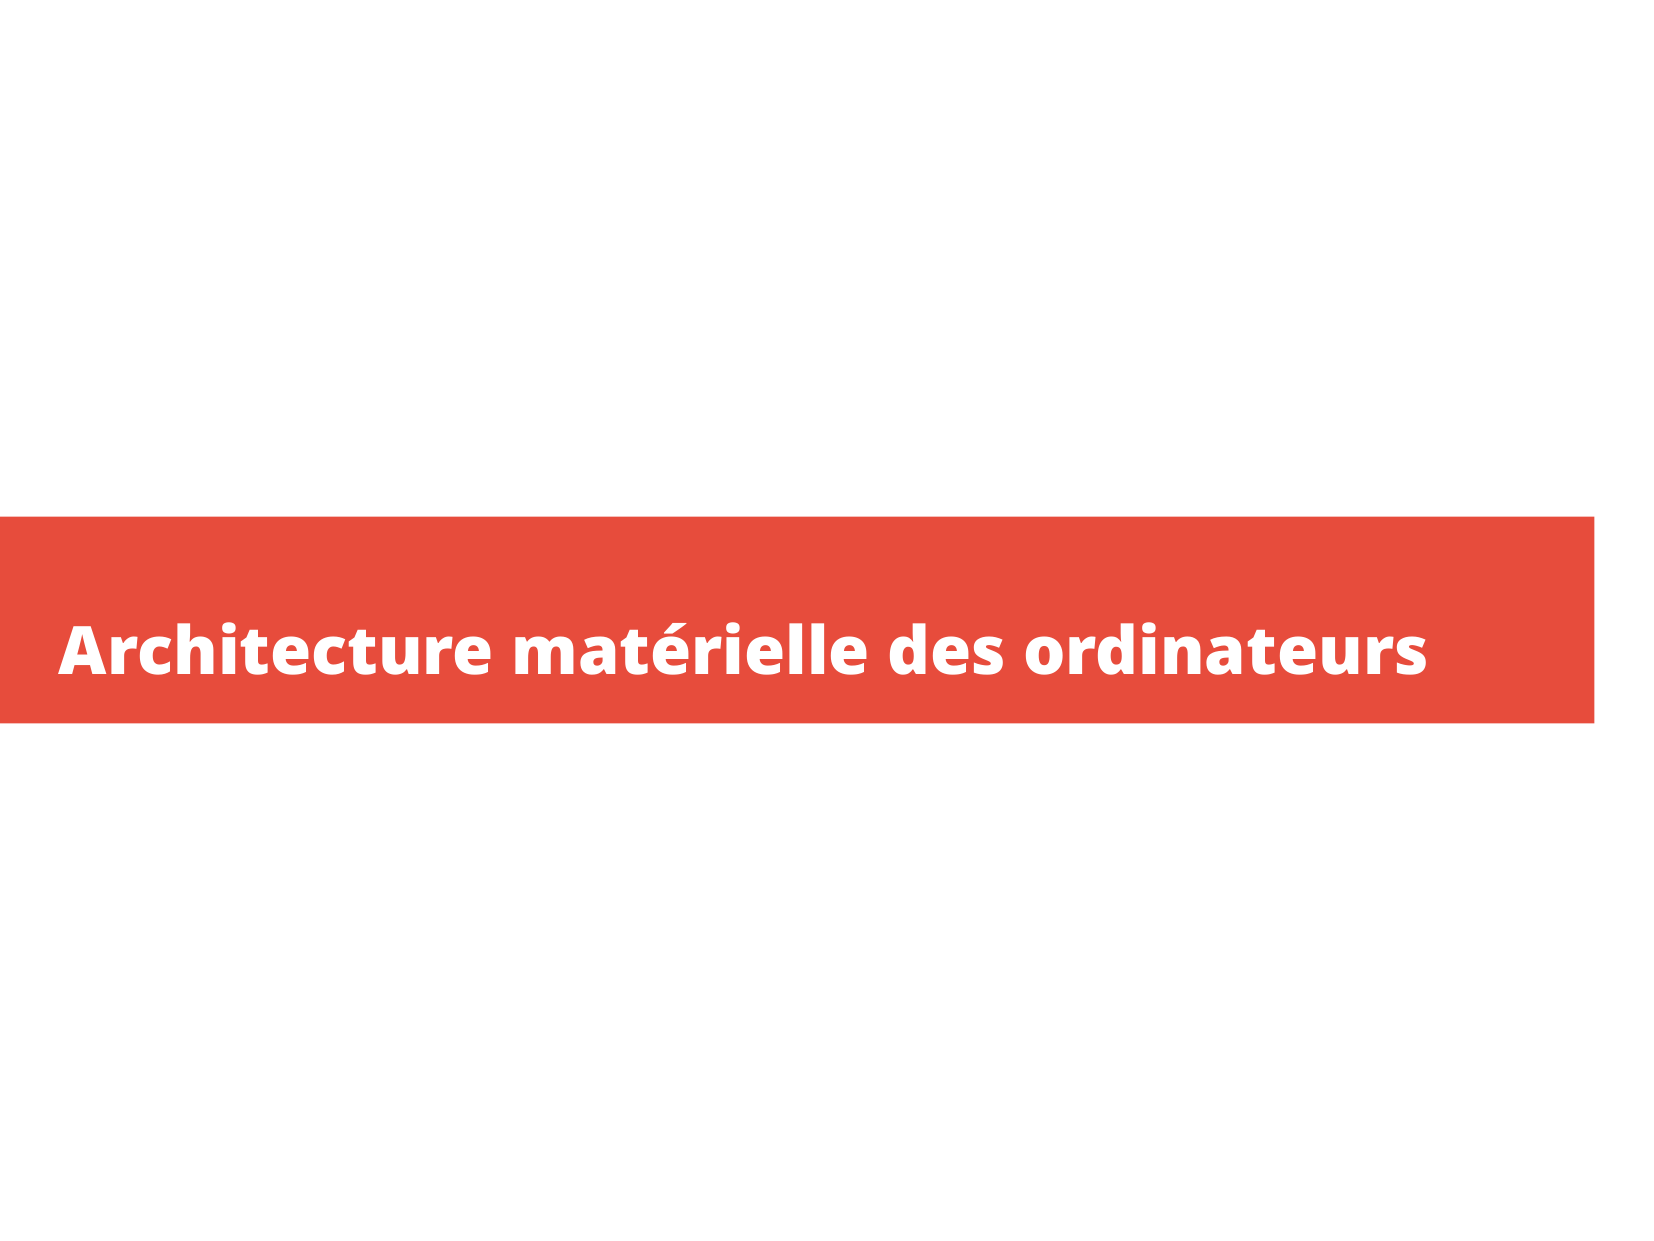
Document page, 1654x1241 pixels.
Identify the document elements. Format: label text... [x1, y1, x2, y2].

title Architecture matérielle des ordinateurs [59, 546, 1595, 694]
